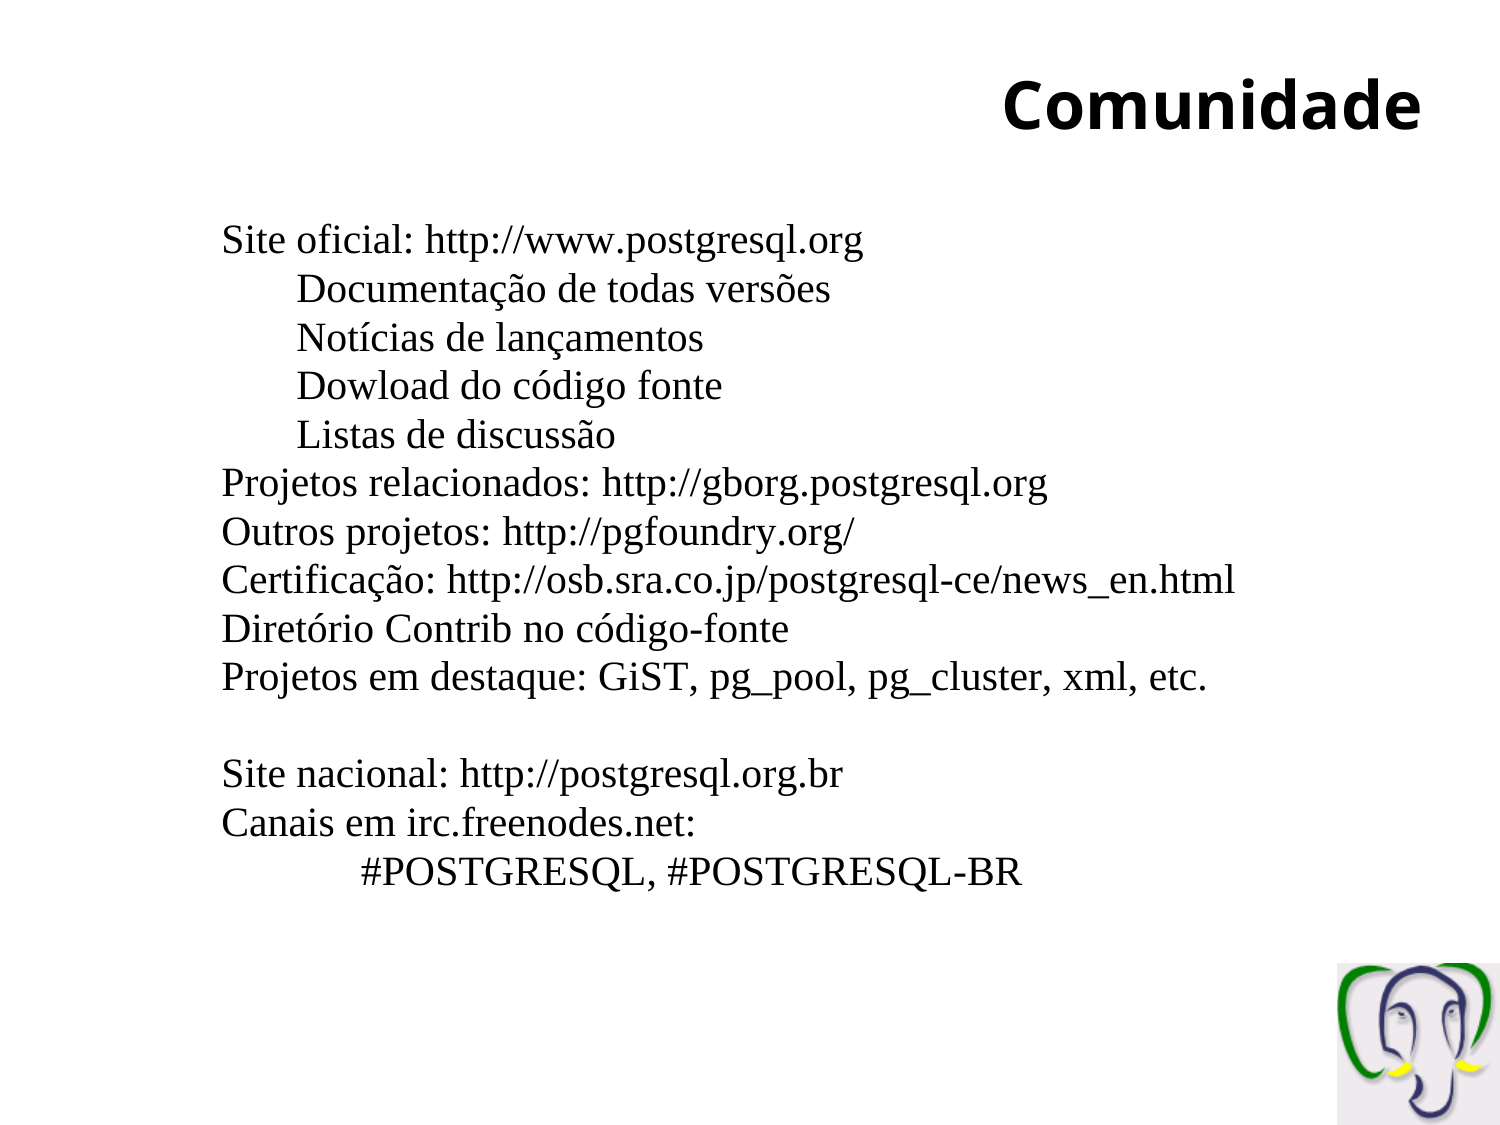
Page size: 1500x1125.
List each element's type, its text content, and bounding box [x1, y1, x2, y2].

picture [1337, 963, 1500, 1125]
text_box Comunidade [475, 50, 1438, 152]
text_box Site oficial: http://www.postgresql.org Documentação de todas versões Notícias de lançamentos Dowload do código fonte Listas de discussão Projetos relacionados: http://gborg.postgresql.org Outros projetos: http://pgfoundry.org/ Certificação: http://osb.sra.co.jp/postgresql-ce/news_en.html Diretório Contrib no código-fonte Projetos em destaque: GiST, pg_pool, pg_cluster, xml, etc. Site nacional: http://postgresql.org.br Canais em irc.freenodes.net: #POSTGRESQL, #POSTGRESQL-BR [196, 206, 1322, 1068]
